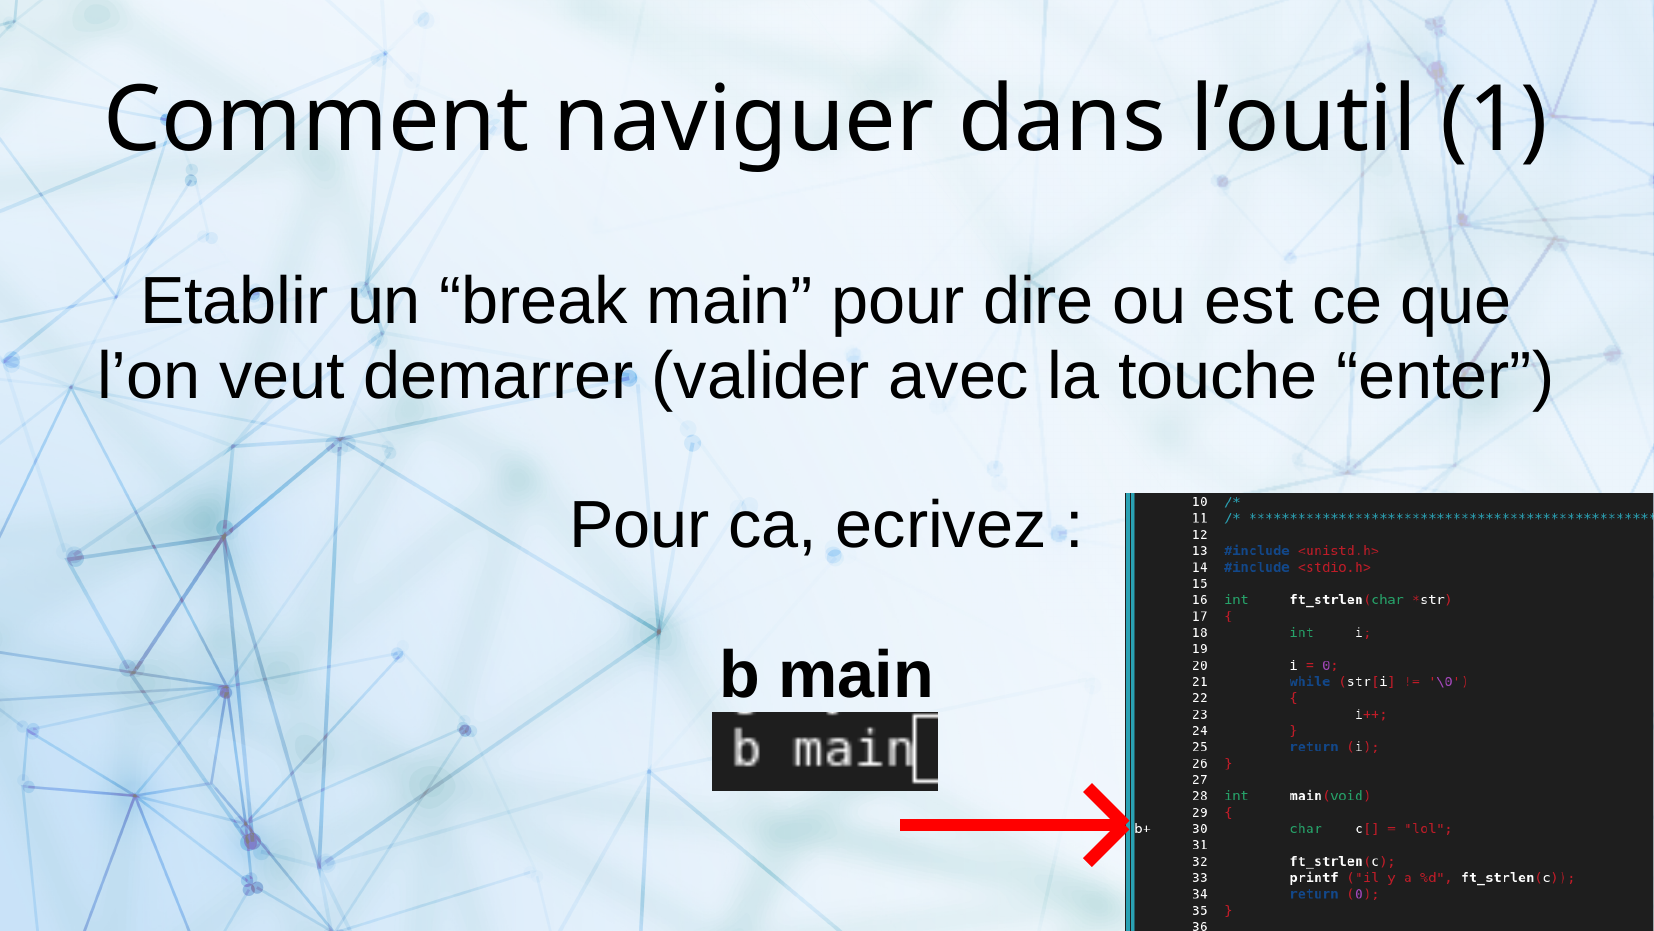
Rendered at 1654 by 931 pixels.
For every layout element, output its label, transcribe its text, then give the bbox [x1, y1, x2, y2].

subtitle Etablir un “break main” pour dire ou est ce que l’on veut demarrer (valider avec la touche “enter”) Pour ca, ecrivez : b main [82, 217, 1571, 758]
title Comment naviguer dans l’outil (1) [82, 37, 1571, 193]
picture [0, 0, 1654, 931]
